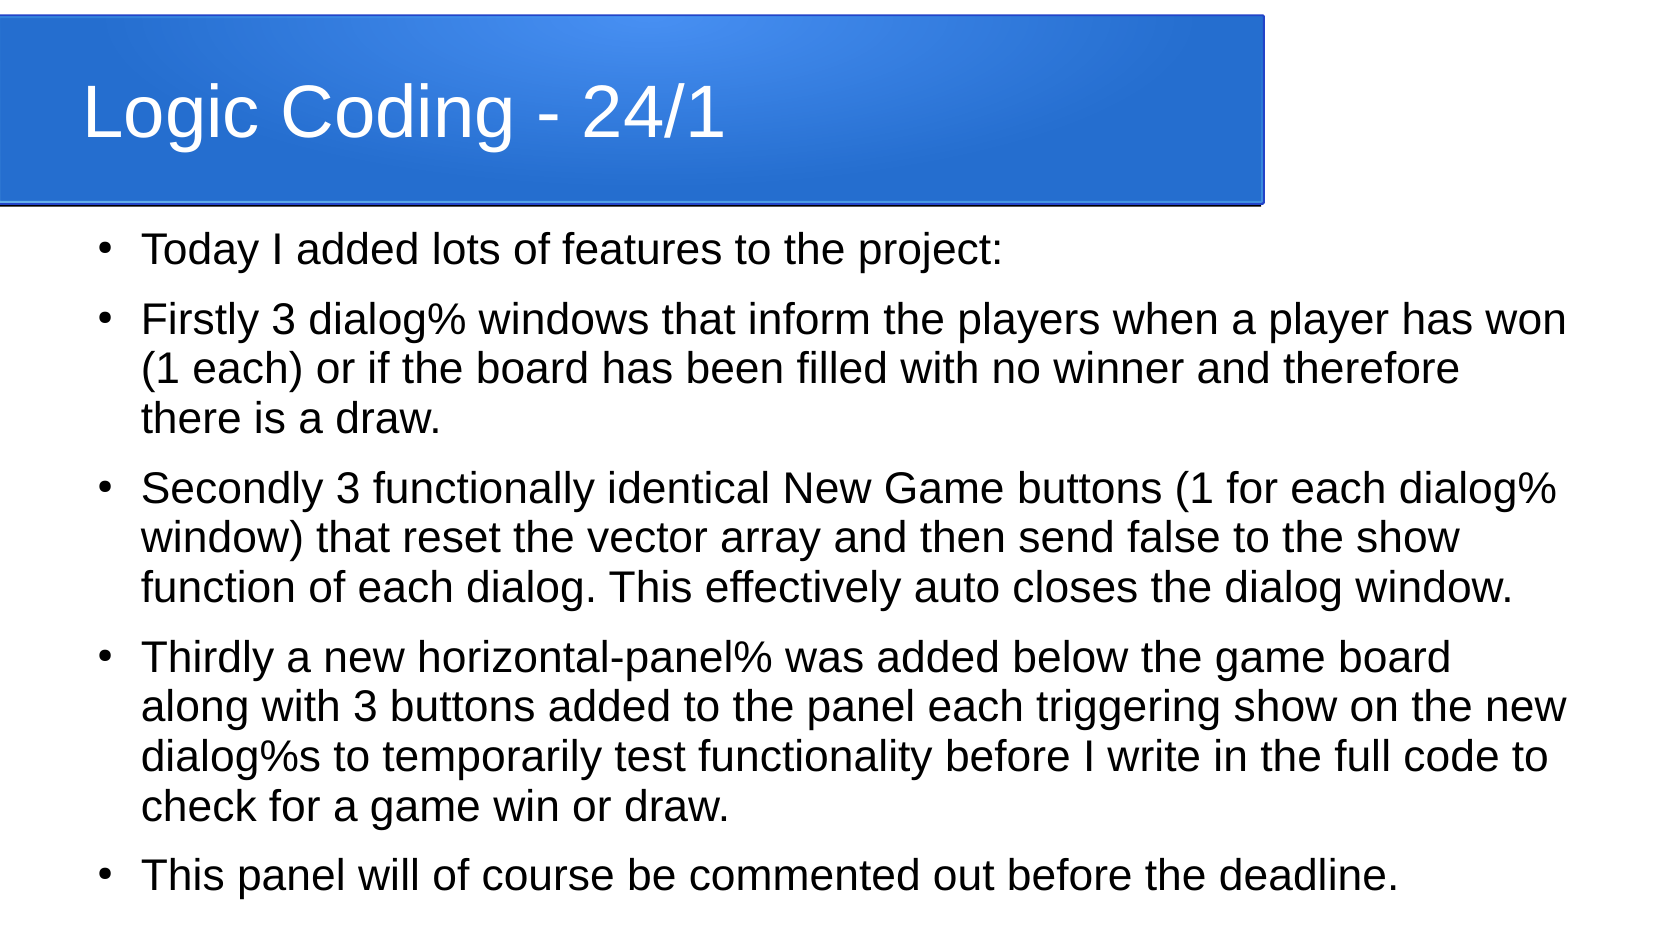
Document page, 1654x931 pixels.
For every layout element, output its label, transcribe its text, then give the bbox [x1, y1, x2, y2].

list Today I added lots of features to the project: Firstly 3 dialog% windows that inform the players when a player has won (1 each) or if the board has been filled with no winner and therefore there is a draw. Secondly 3 functionally identical New Game buttons (1 for each dialog% window) that reset the vector array and then send false to the show function of each dialog. This effectively auto closes the dialog window. Thirdly a new horizontal-panel% was added below the game board along with 3 buttons added to the panel each triggering show on the new dialog%s to temporarily test functionality before I write in the full code to check for a game win or draw. This panel will of course be commented out before the deadline. [82, 224, 1571, 910]
title Logic Coding - 24/1 [82, 35, 1235, 189]
